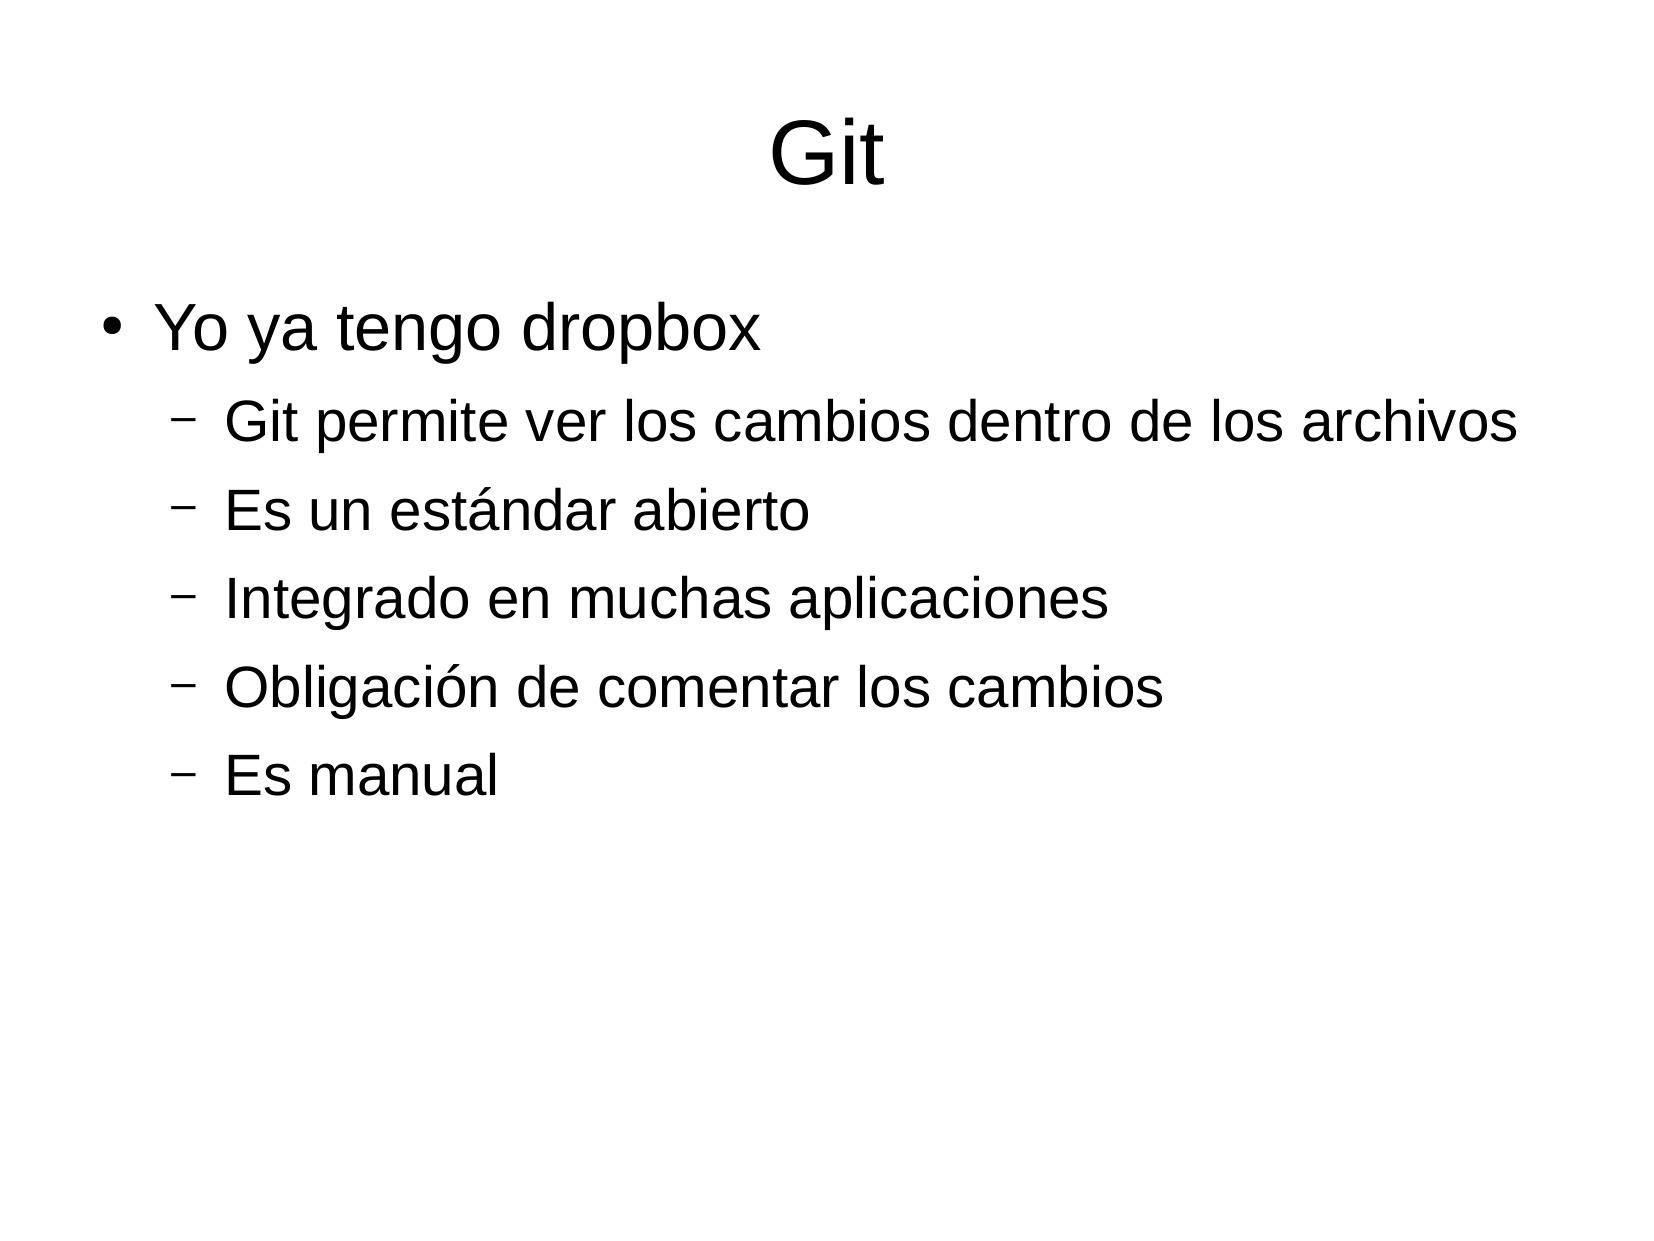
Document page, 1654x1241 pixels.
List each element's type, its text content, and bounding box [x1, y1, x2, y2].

list Yo ya tengo dropbox Git permite ver los cambios dentro de los archivos Es un estándar abierto Integrado en muchas aplicaciones Obligación de comentar los cambios Es manual [82, 290, 1571, 1010]
title Git [82, 49, 1571, 257]
